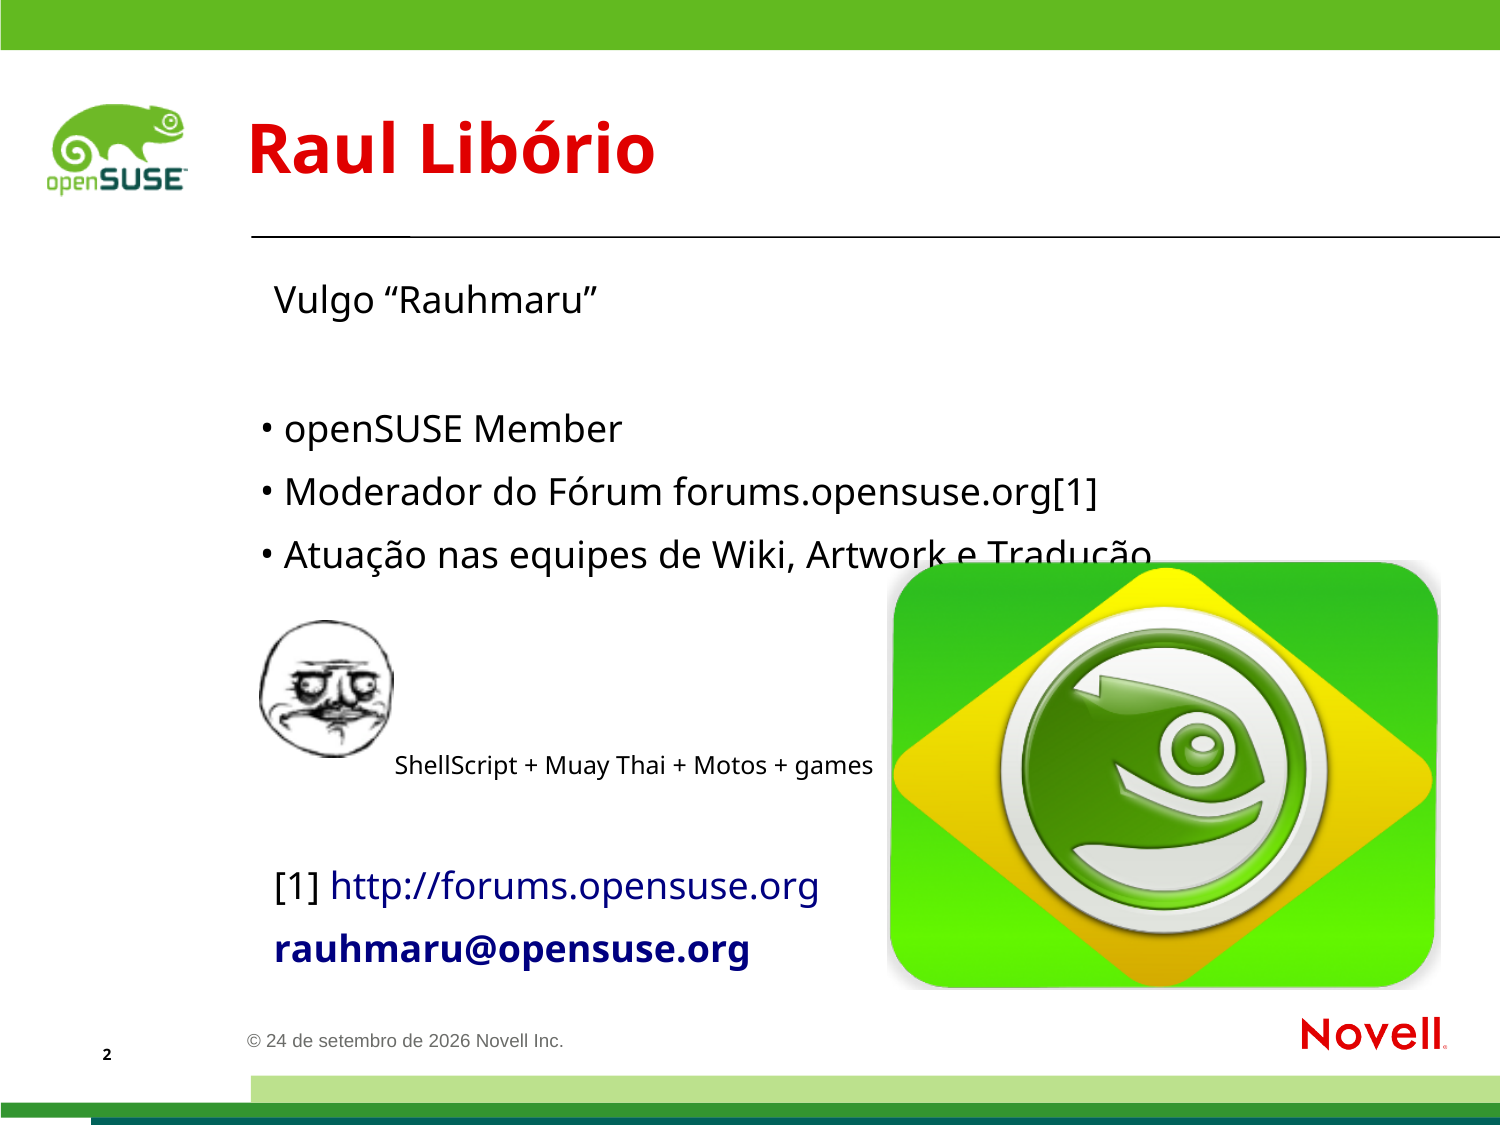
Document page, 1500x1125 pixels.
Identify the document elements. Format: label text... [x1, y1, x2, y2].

title Raul Libório [246, 60, 1409, 239]
picture [47, 104, 188, 197]
picture [1295, 1026, 1453, 1056]
picture [259, 620, 394, 758]
picture [887, 560, 1441, 990]
list Vulgo “Rauhmaru” openSUSE Member Moderador do Fórum forums.opensuse.org[1] Atuação nas equipes de Wiki, Artwork e Tradução ShellScript + Muay Thai + Motos + games [1] http://forums.opensuse.org rauhmaru@opensuse.org [245, 267, 1458, 1026]
